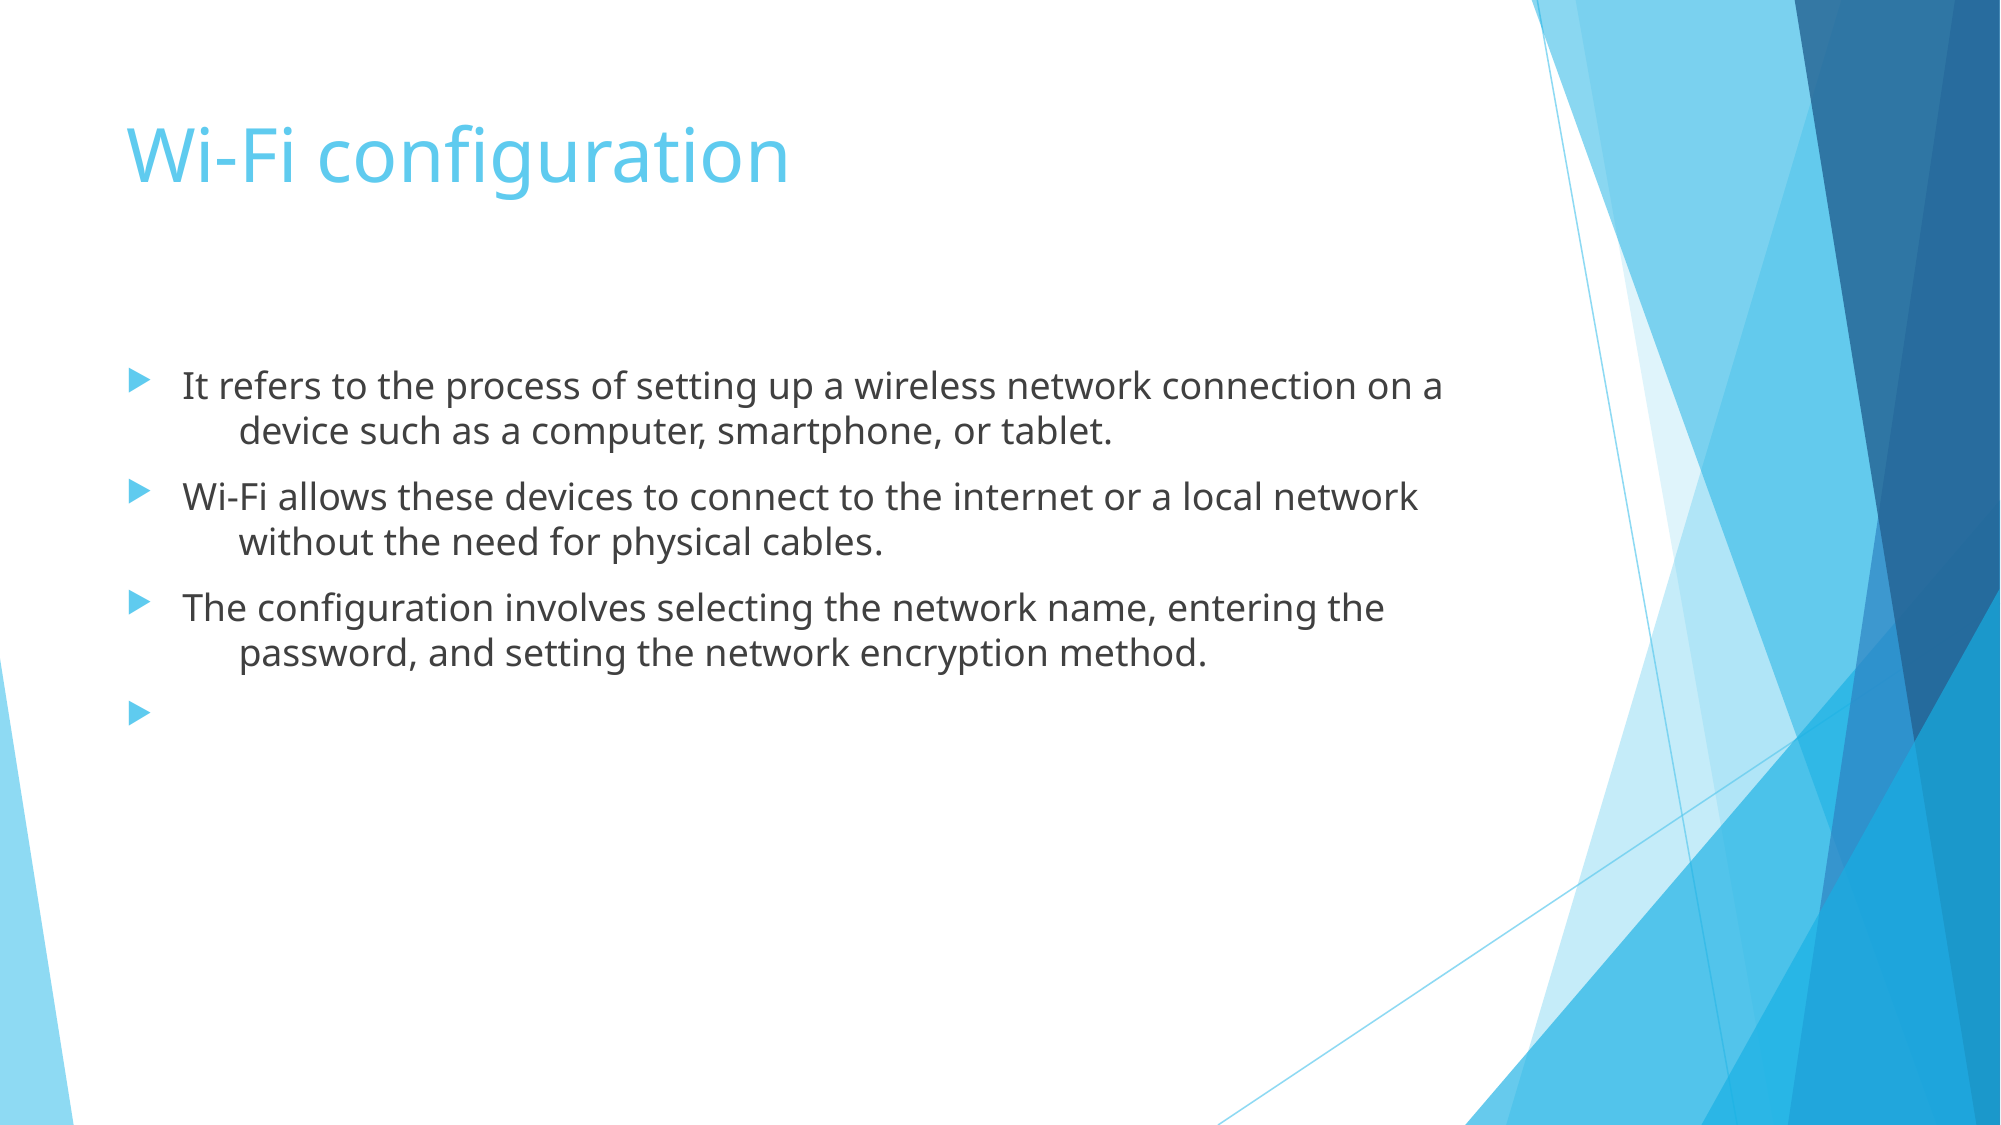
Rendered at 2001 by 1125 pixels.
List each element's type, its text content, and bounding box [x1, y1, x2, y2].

title Wi-Fi configuration [111, 99, 1522, 317]
list It refers to the process of setting up a wireless network connection on a device such as a computer, smartphone, or tablet. Wi-Fi allows these devices to connect to the internet or a local network without the need for physical cables. The configuration involves selecting the network name, entering the password, and setting the network encryption method. [111, 354, 1522, 992]
